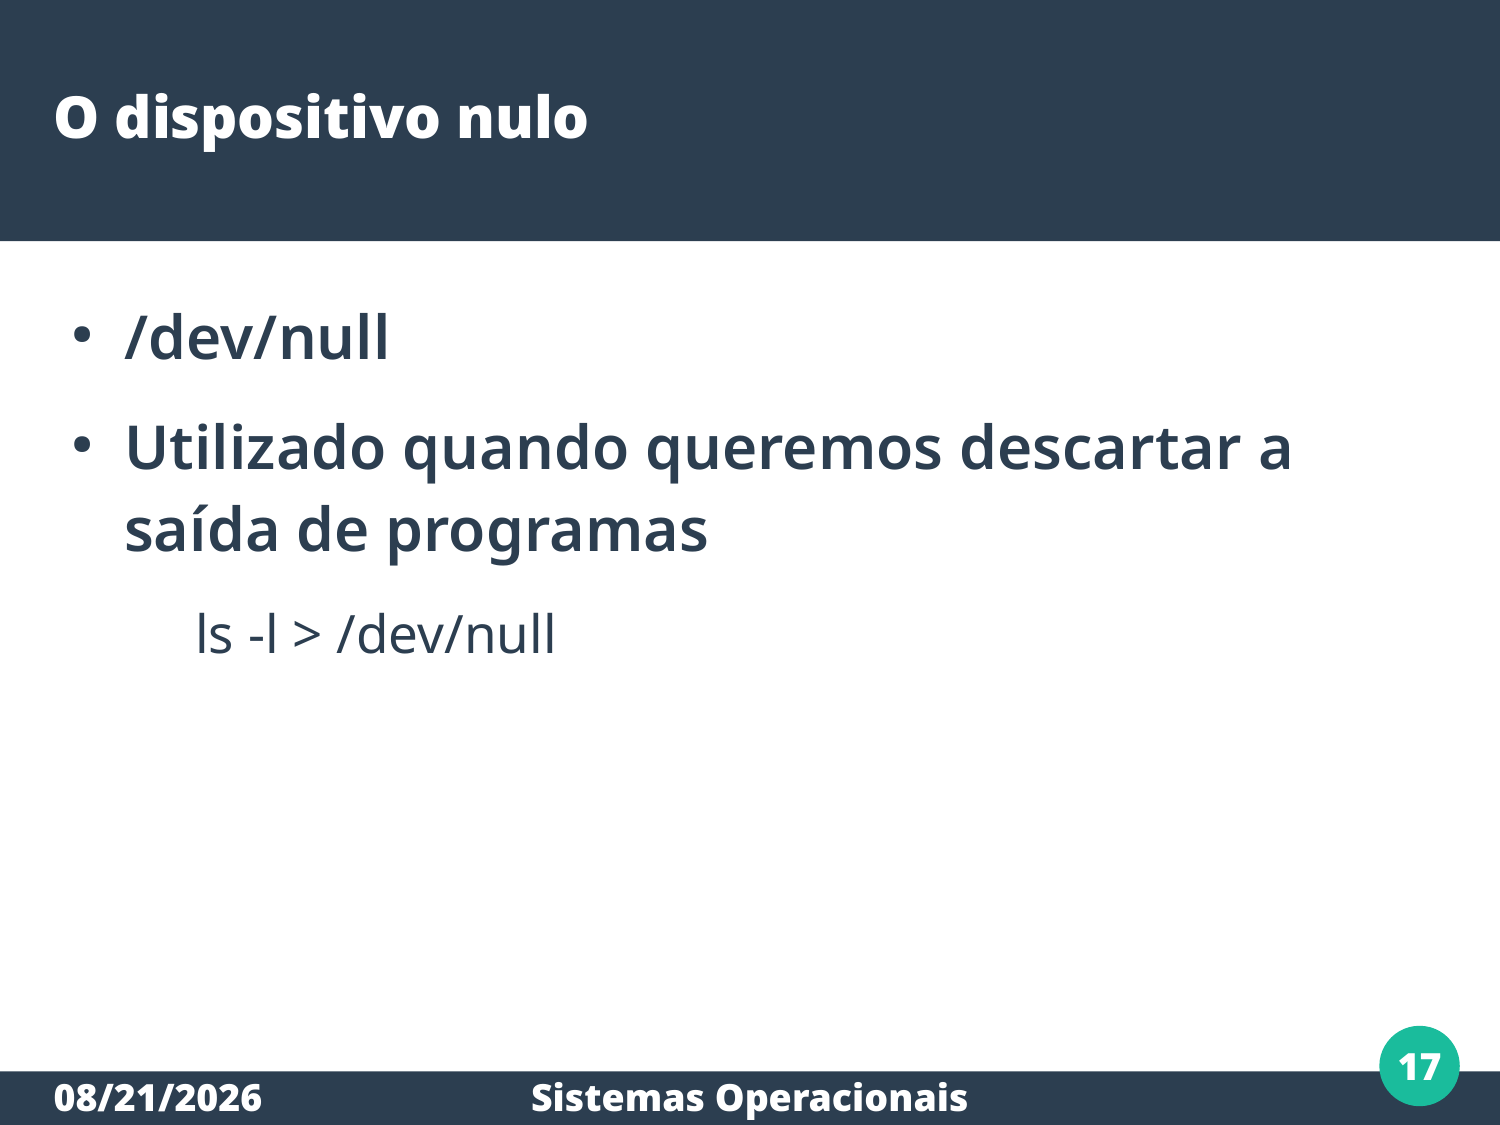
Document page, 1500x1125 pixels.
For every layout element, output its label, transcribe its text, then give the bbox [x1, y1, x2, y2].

title O dispositivo nulo [53, 44, 1447, 188]
list /dev/null Utilizado quando queremos descartar a saída de programas ls -l > /dev/null [53, 294, 1441, 969]
